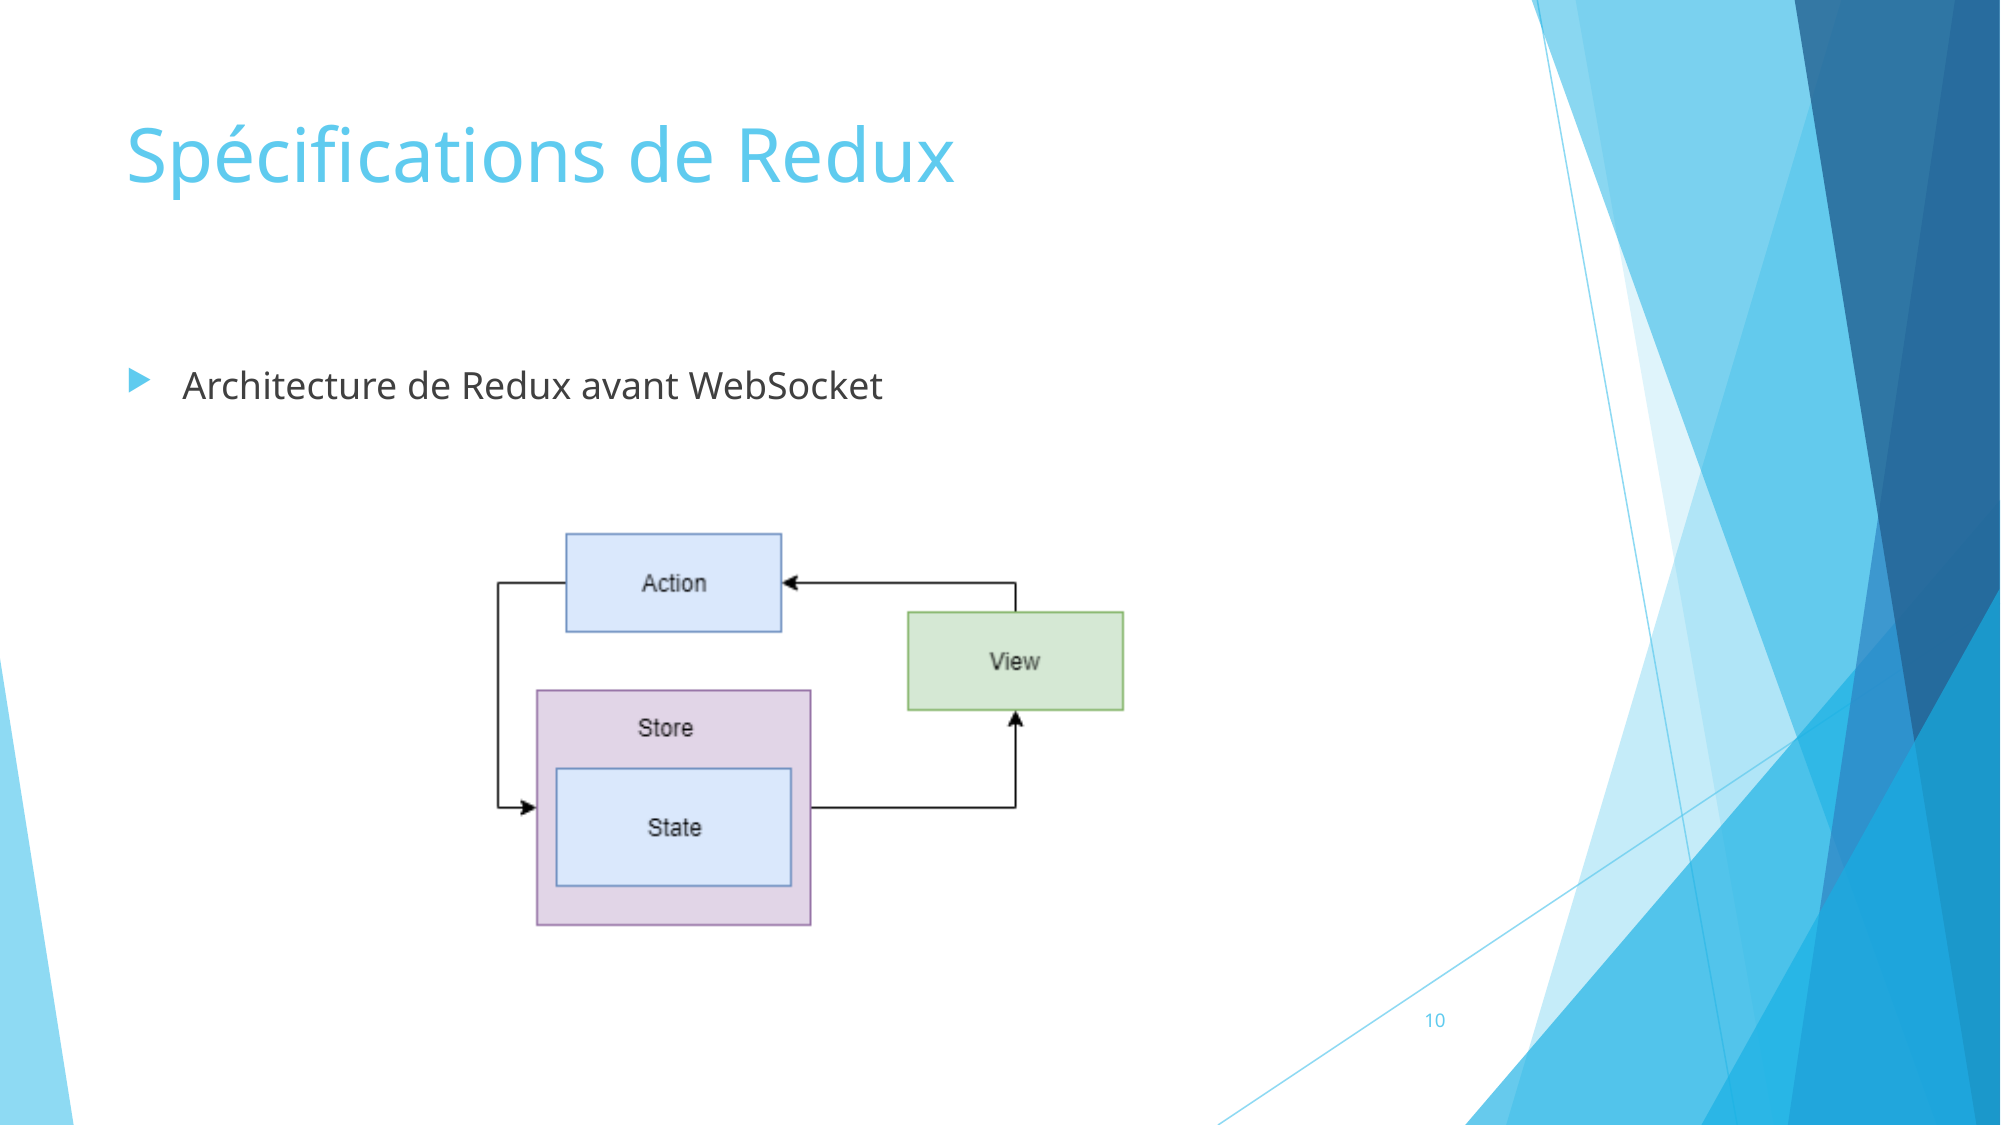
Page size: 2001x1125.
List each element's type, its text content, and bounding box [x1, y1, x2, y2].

text_box ‹#› [1409, 991, 1522, 1051]
list Architecture de Redux avant WebSocket [111, 354, 1522, 992]
title Spécifications de Redux [111, 99, 1522, 317]
picture [478, 514, 1144, 946]
